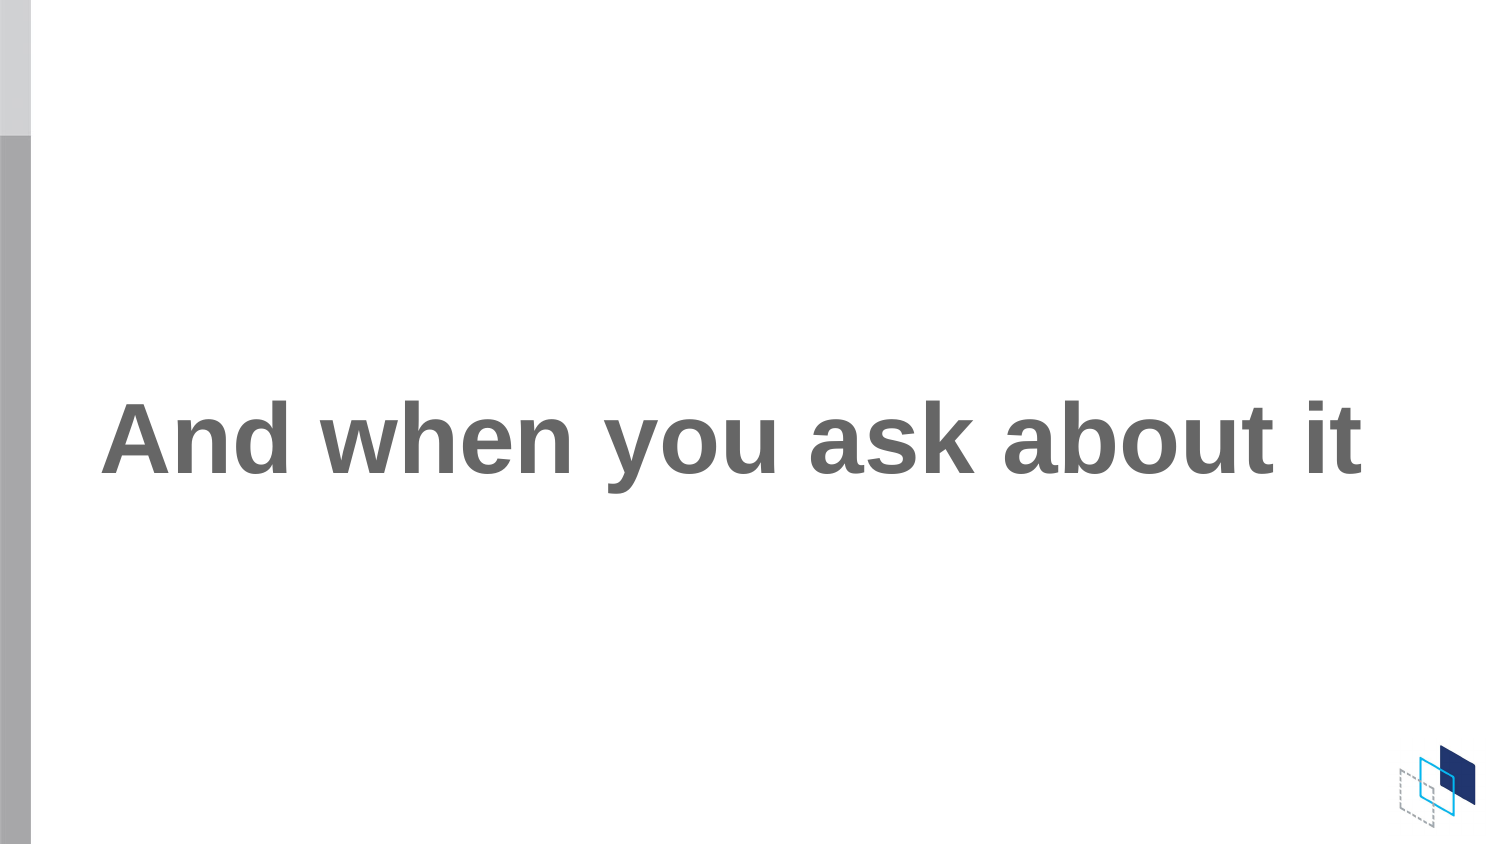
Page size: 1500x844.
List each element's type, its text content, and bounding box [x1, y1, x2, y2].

list And when you ask about it [75, 127, 1389, 739]
picture [1388, 738, 1486, 836]
picture [0, 0, 37, 844]
